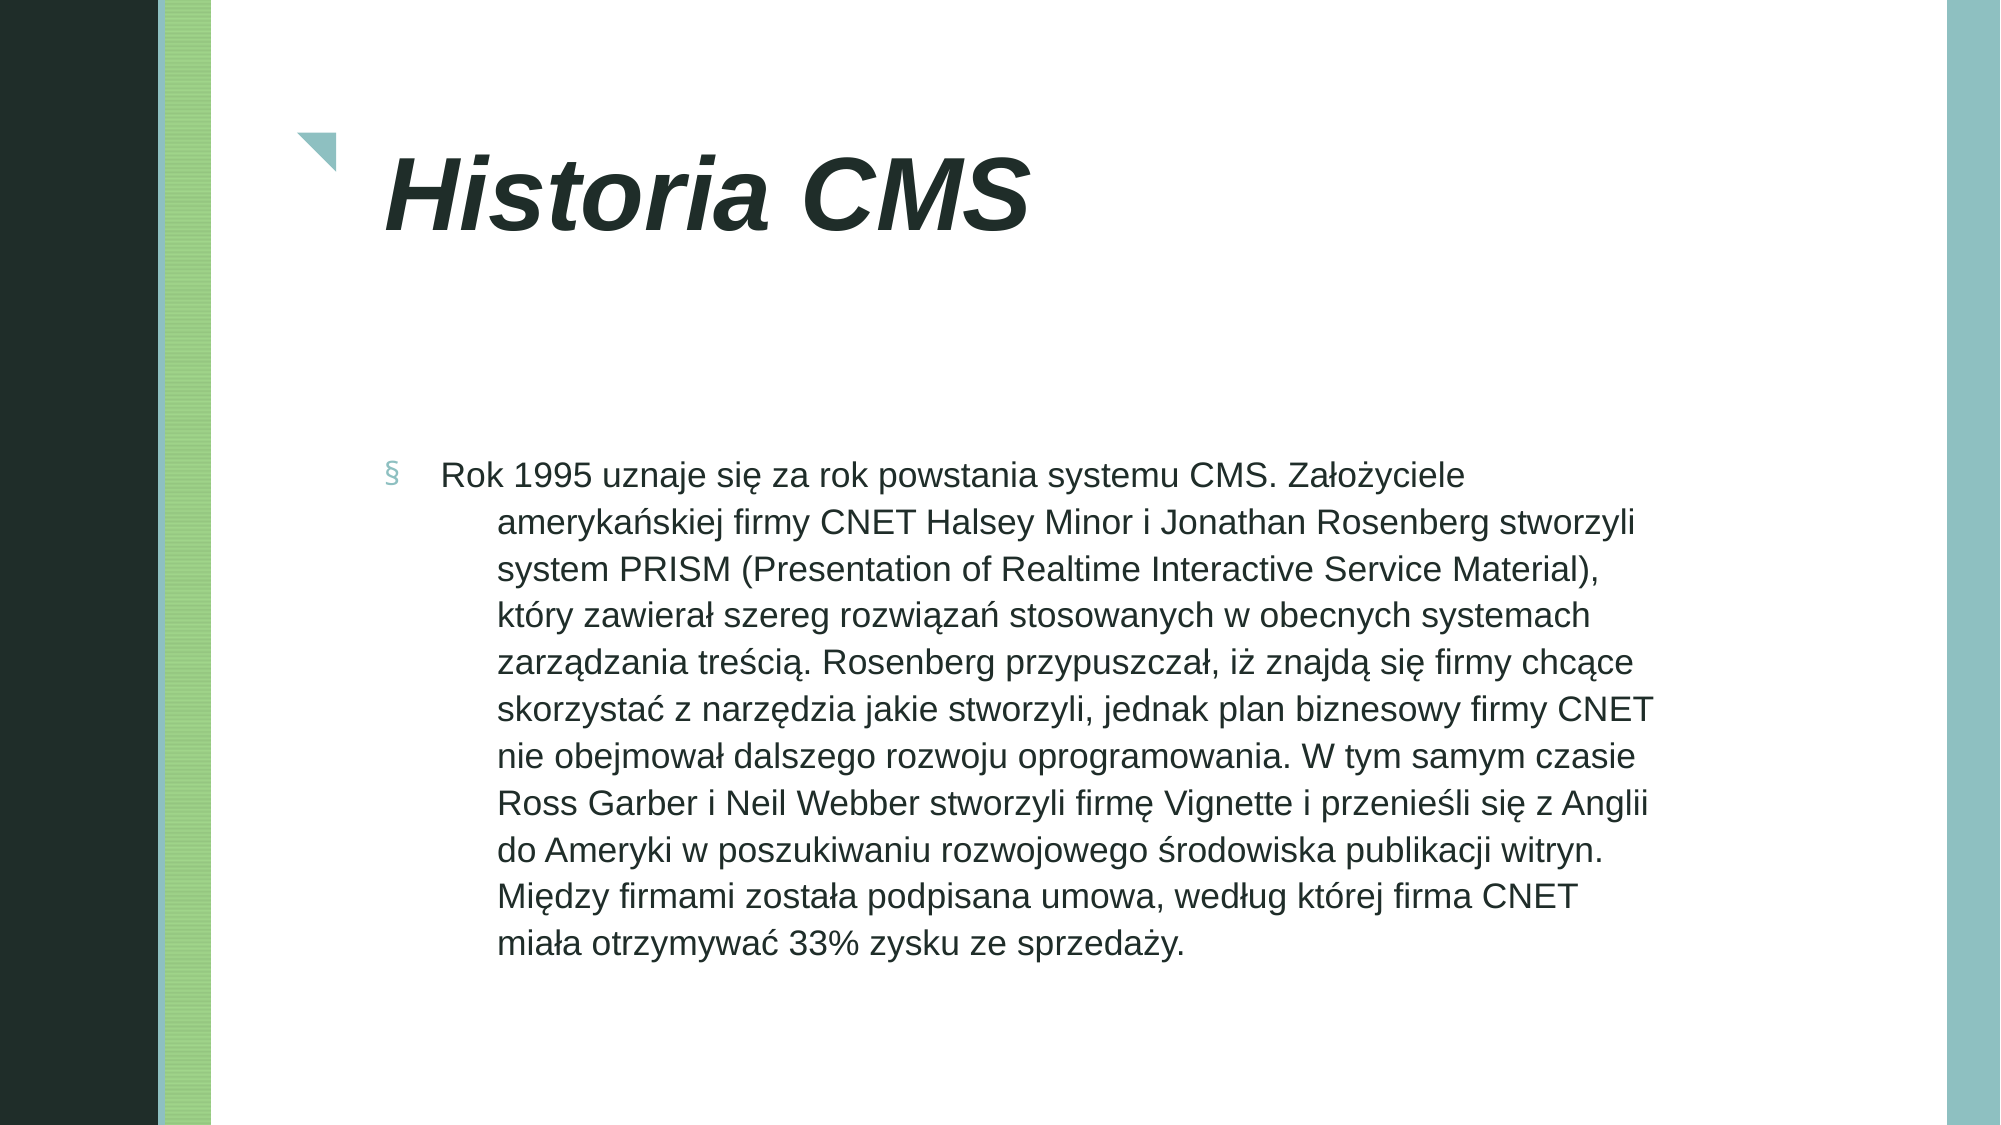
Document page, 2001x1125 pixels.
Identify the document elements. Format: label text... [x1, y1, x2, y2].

title Historia CMS [369, 132, 1683, 382]
text_box [0, 0, 165, 1125]
list Rok 1995 uznaje się za rok powstania systemu CMS. Założyciele amerykańskiej firmy CNET Halsey Minor i Jonathan Rosenberg stworzyli system PRISM (Presentation of Realtime Interactive Service Material), który zawierał szereg rozwiązań stosowanych w obecnych systemach zarządzania treścią. Rosenberg przypuszczał, iż znajdą się firmy chcące skorzystać z narzędzia jakie stworzyli, jednak plan biznesowy firmy CNET nie obejmował dalszego rozwoju oprogramowania. W tym samym czasie Ross Garber i Neil Webber stworzyli firmę Vignette i przenieśli się z Anglii do Ameryki w poszukiwaniu rozwojowego środowiska publikacji witryn. Między firmami została podpisana umowa, według której firma CNET miała otrzymywać 33% zysku ze sprzedaży. [369, 417, 1683, 993]
text_box [211, 0, 2000, 1125]
picture [165, 0, 211, 1125]
